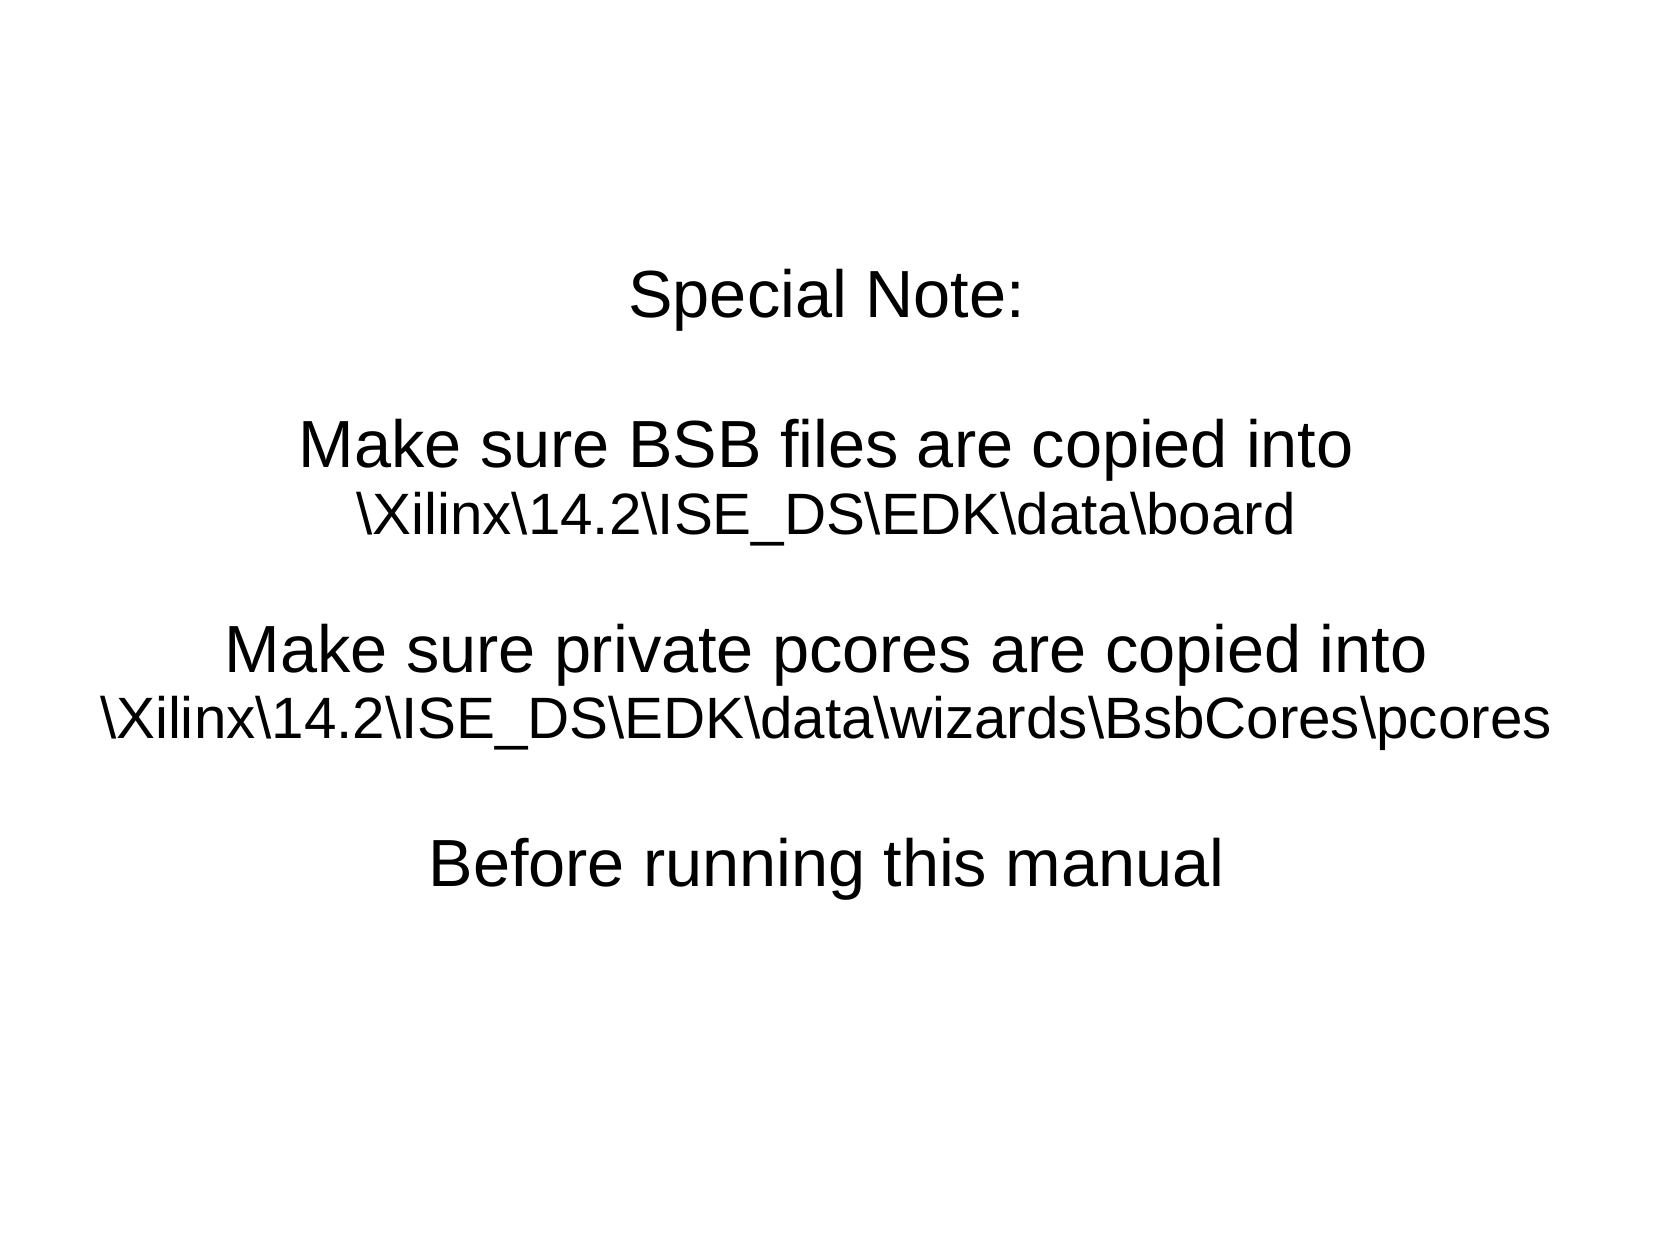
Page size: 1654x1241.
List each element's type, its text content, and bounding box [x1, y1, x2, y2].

subtitle Special Note: Make sure BSB files are copied into \Xilinx\14.2\ISE_DS\EDK\data\board Make sure private pcores are copied into \Xilinx\14.2\ISE_DS\EDK\data\wizards\BsbCores\pcores Before running this manual [82, 49, 1571, 1109]
